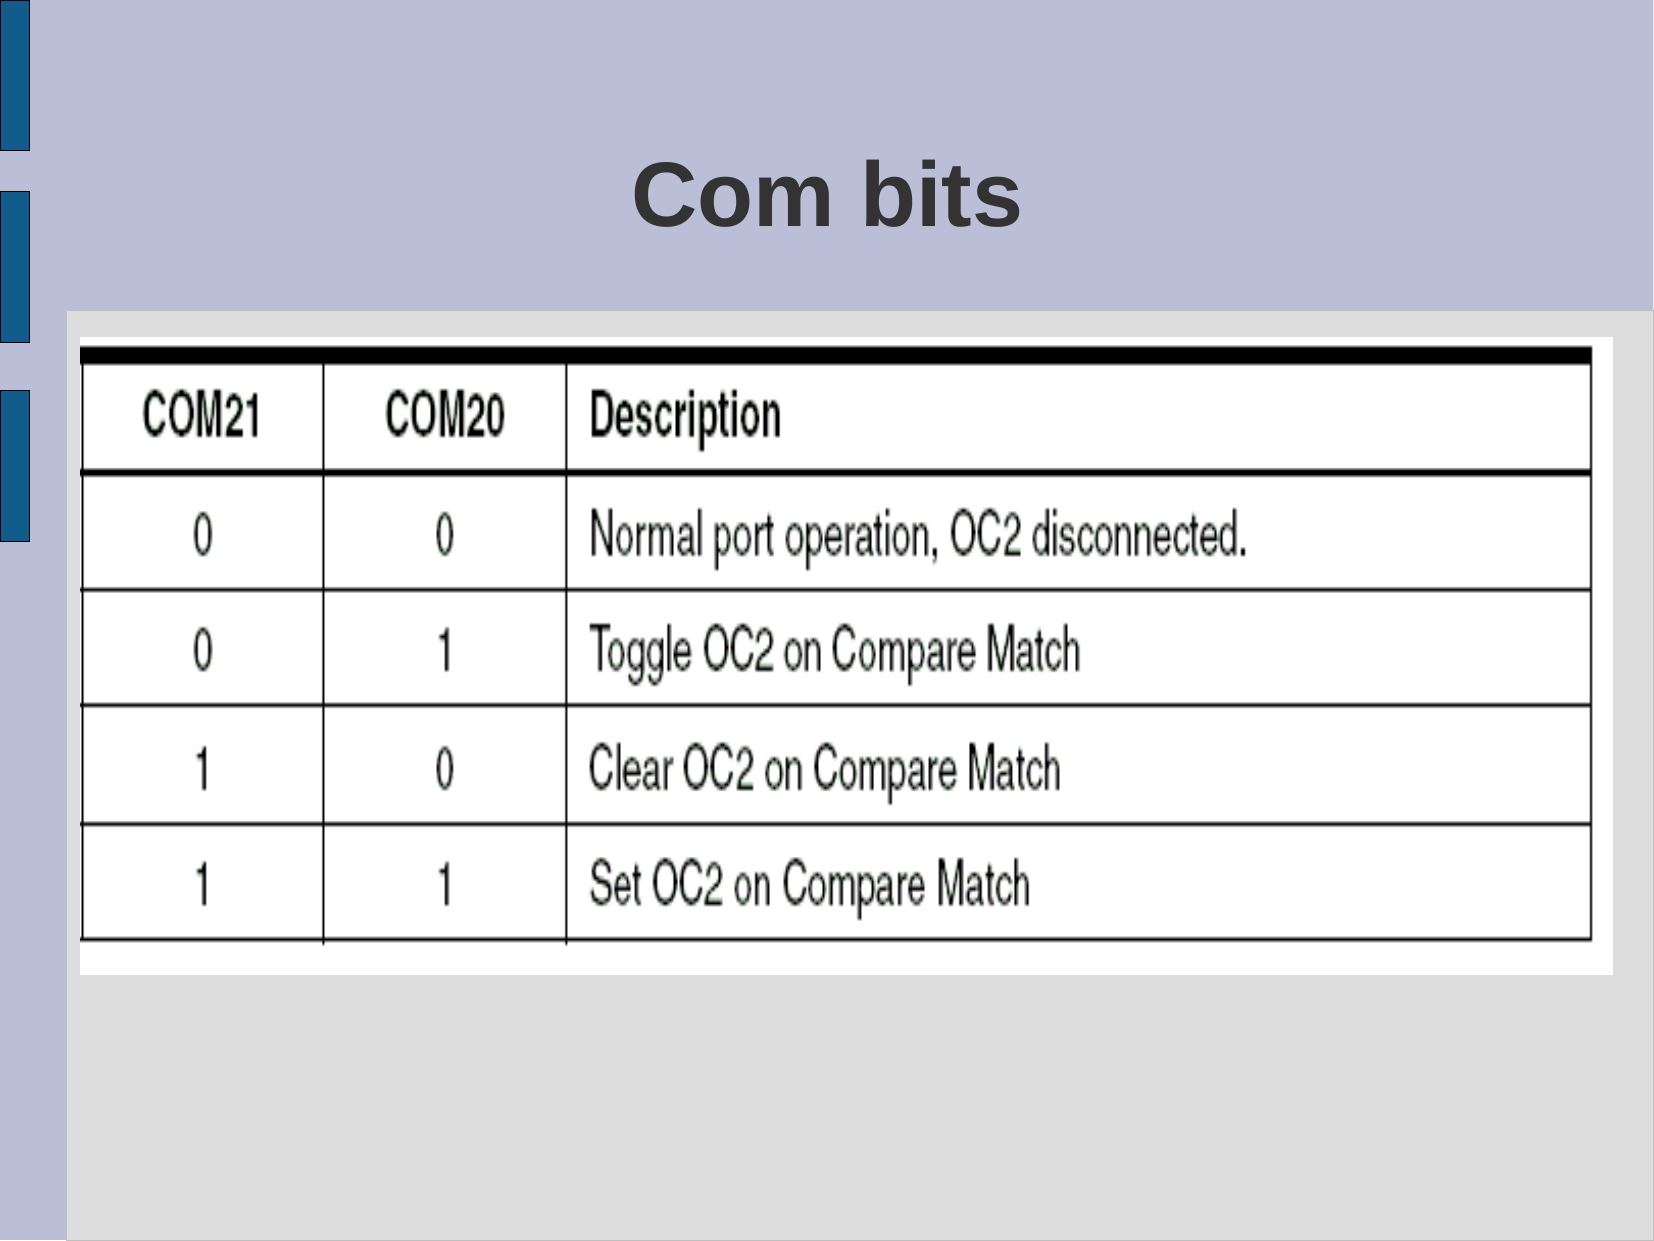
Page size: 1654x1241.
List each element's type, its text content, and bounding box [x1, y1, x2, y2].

title Com bits [121, 98, 1534, 291]
picture [80, 337, 1613, 976]
